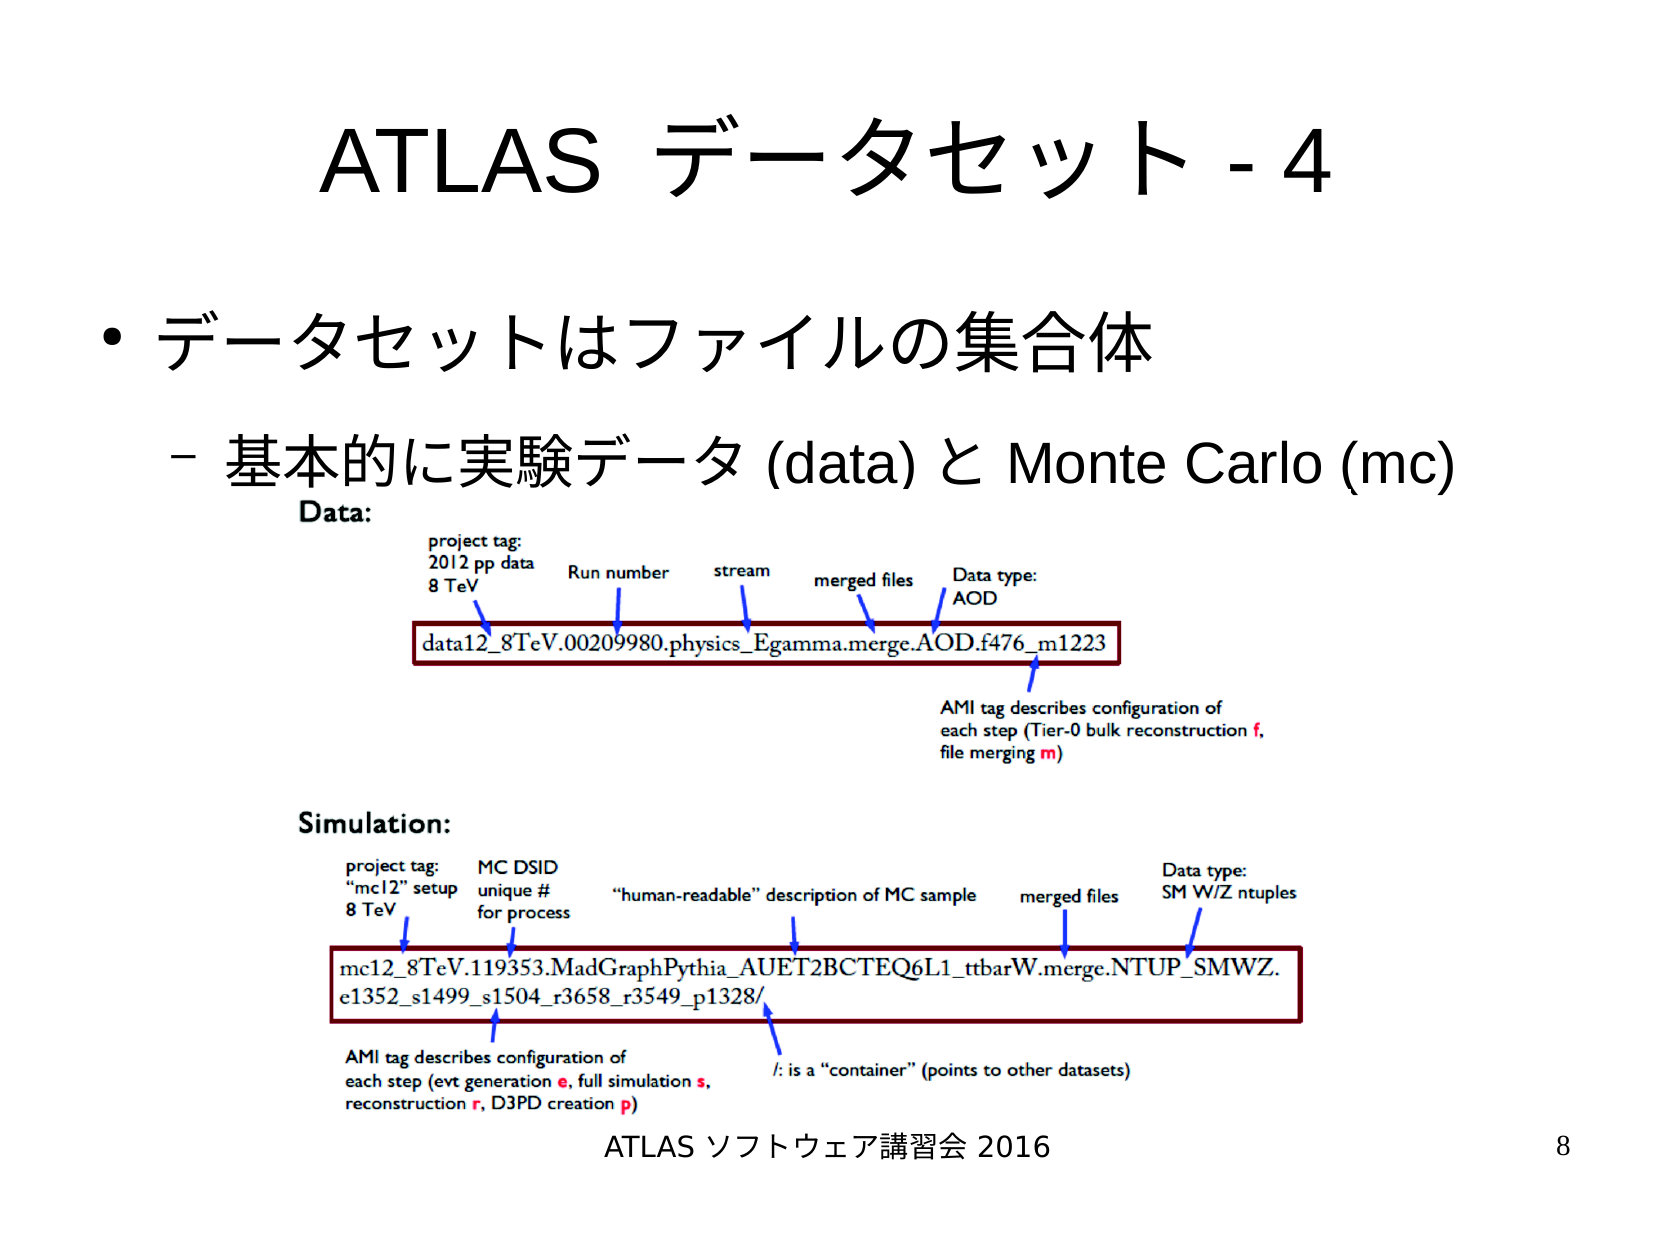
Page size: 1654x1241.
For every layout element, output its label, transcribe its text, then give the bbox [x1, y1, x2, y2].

picture [255, 489, 1351, 1120]
title ATLAS データセット- 4 [82, 49, 1571, 257]
list データセットはファイルの集合体 基本的に実験データ(data)とMonte Carlo (mc) [82, 290, 1571, 1010]
